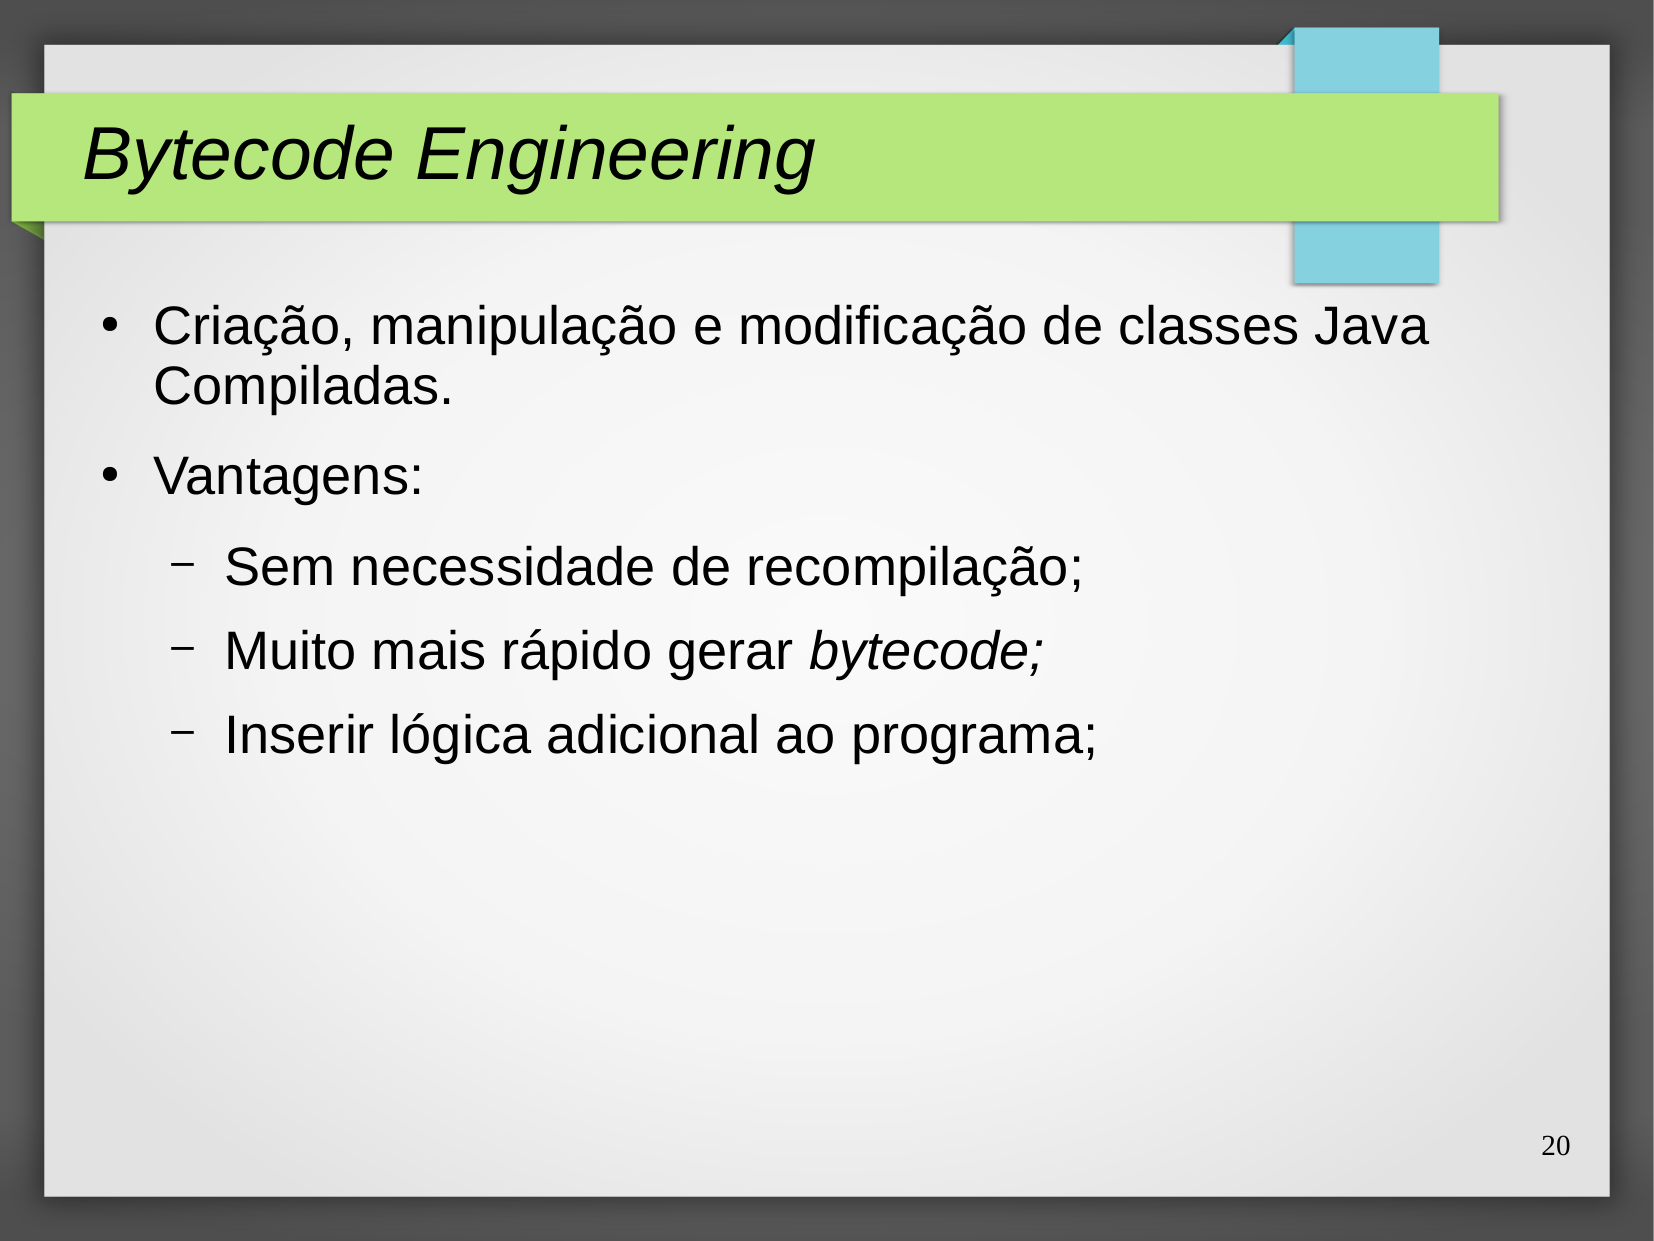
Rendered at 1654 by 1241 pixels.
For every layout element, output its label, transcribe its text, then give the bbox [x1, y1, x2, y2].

title Bytecode Engineering [82, 94, 1264, 213]
picture [0, 0, 1654, 1241]
list Criação, manipulação e modificação de classes Java Compiladas. Vantagens: Sem necessidade de recompilação; Muito mais rápido gerar bytecode; Inserir lógica adicional ao programa; [82, 295, 1571, 1015]
